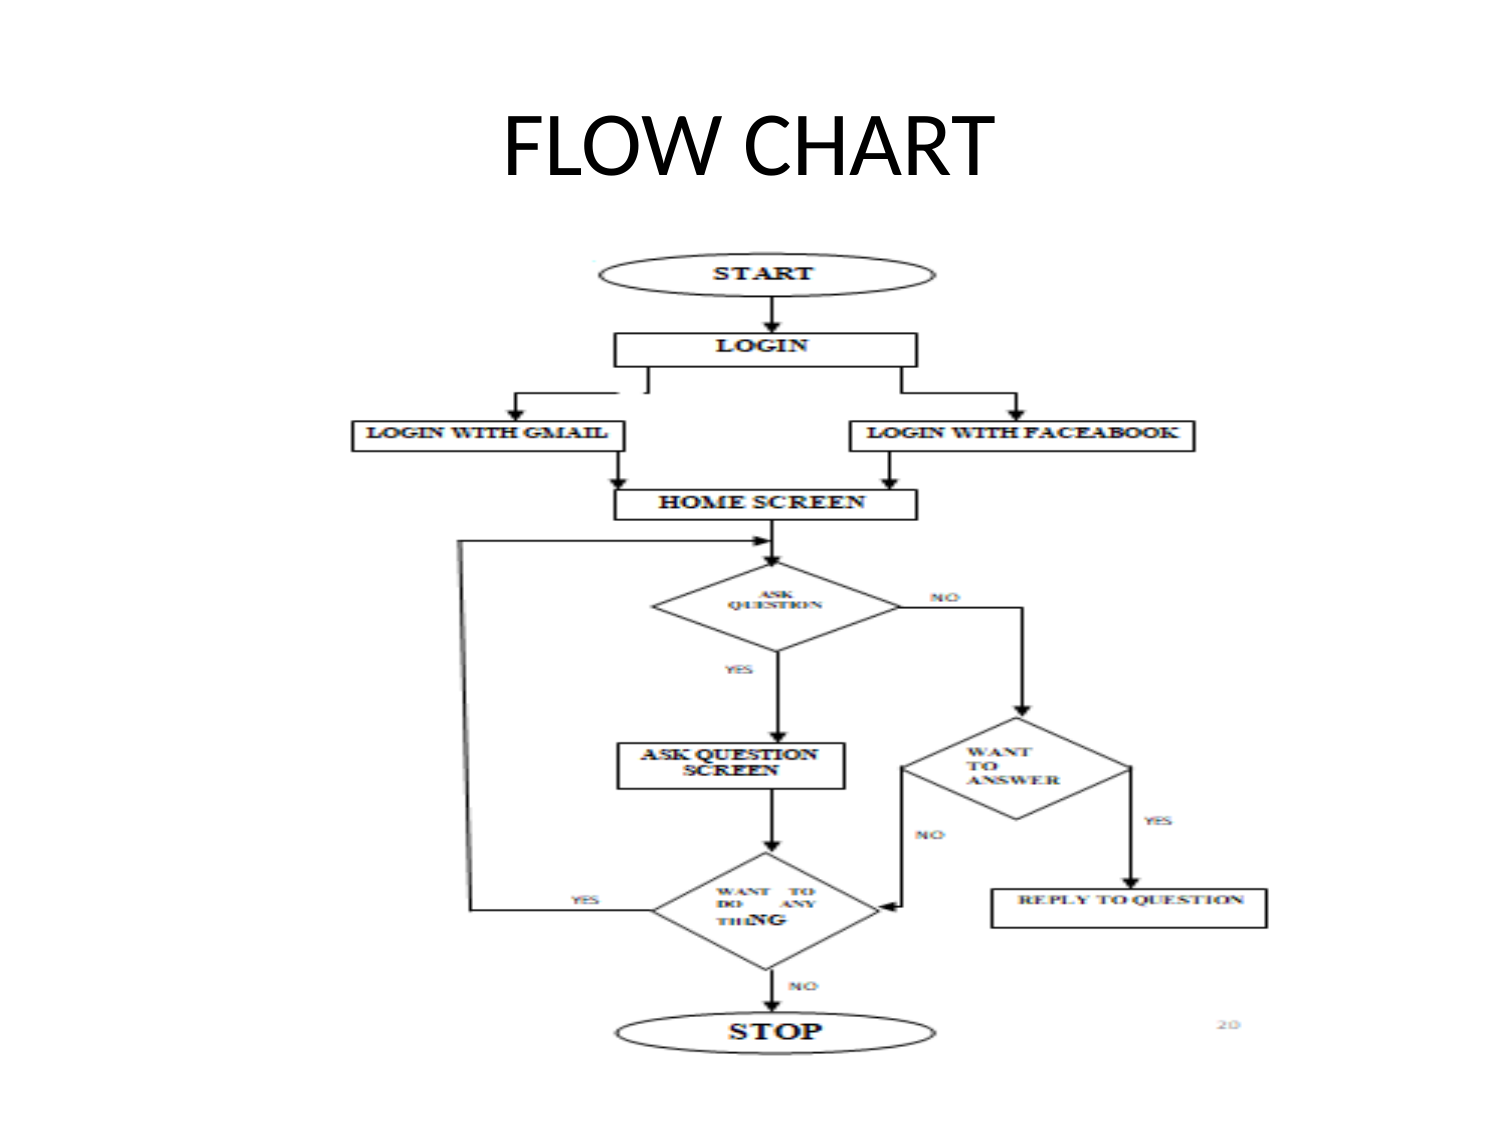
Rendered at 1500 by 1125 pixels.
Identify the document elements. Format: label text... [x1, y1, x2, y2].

title FLOW CHART [75, 45, 1425, 233]
picture [105, 222, 1278, 1068]
